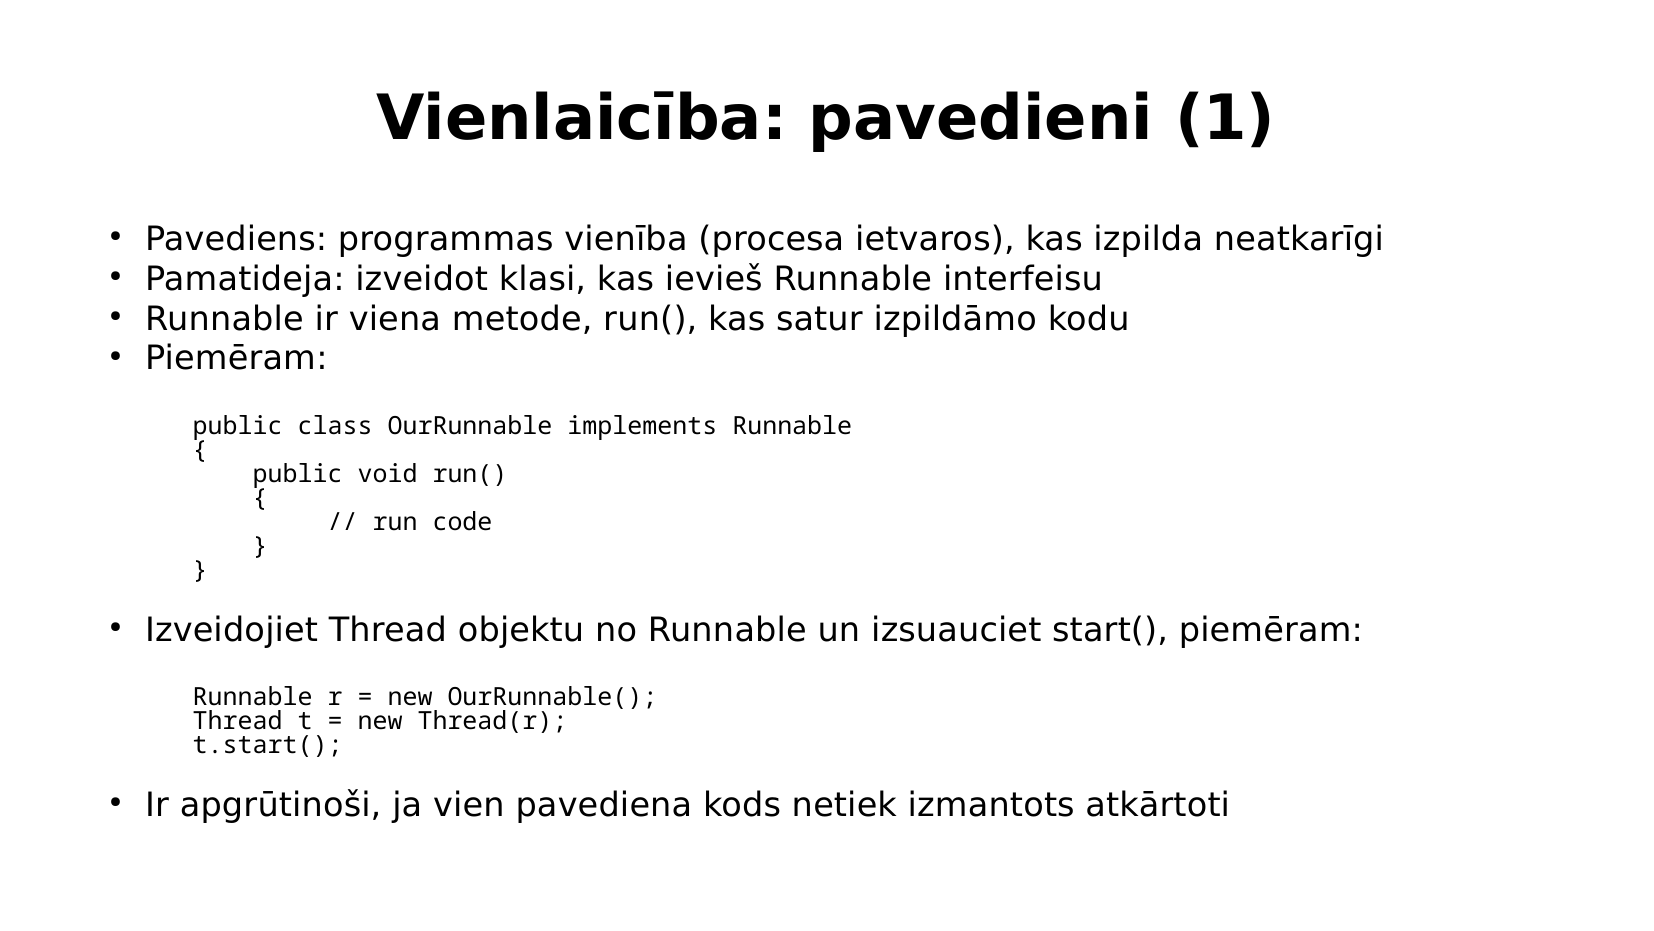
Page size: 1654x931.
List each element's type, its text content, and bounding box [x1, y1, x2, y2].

title Vienlaicība: pavedieni (1) [82, 37, 1571, 193]
list Pavediens: programmas vienība (procesa ietvaros), kas izpilda neatkarīgi Pamatideja: izveidot klasi, kas ievieš Runnable interfeisu Runnable ir viena metode, run(), kas satur izpildāmo kodu Piemēram: public class OurRunnable implements Runnable { public void run() { // run code } } Izveidojiet Thread objektu no Runnable un izsuauciet start(), piemēram: Runnable r = new OurRunnable(); Thread t = new Thread(r); t.start(); Ir apgrūtinoši, ja vien pavediena kods netiek izmantots atkārtoti [82, 217, 1571, 831]
